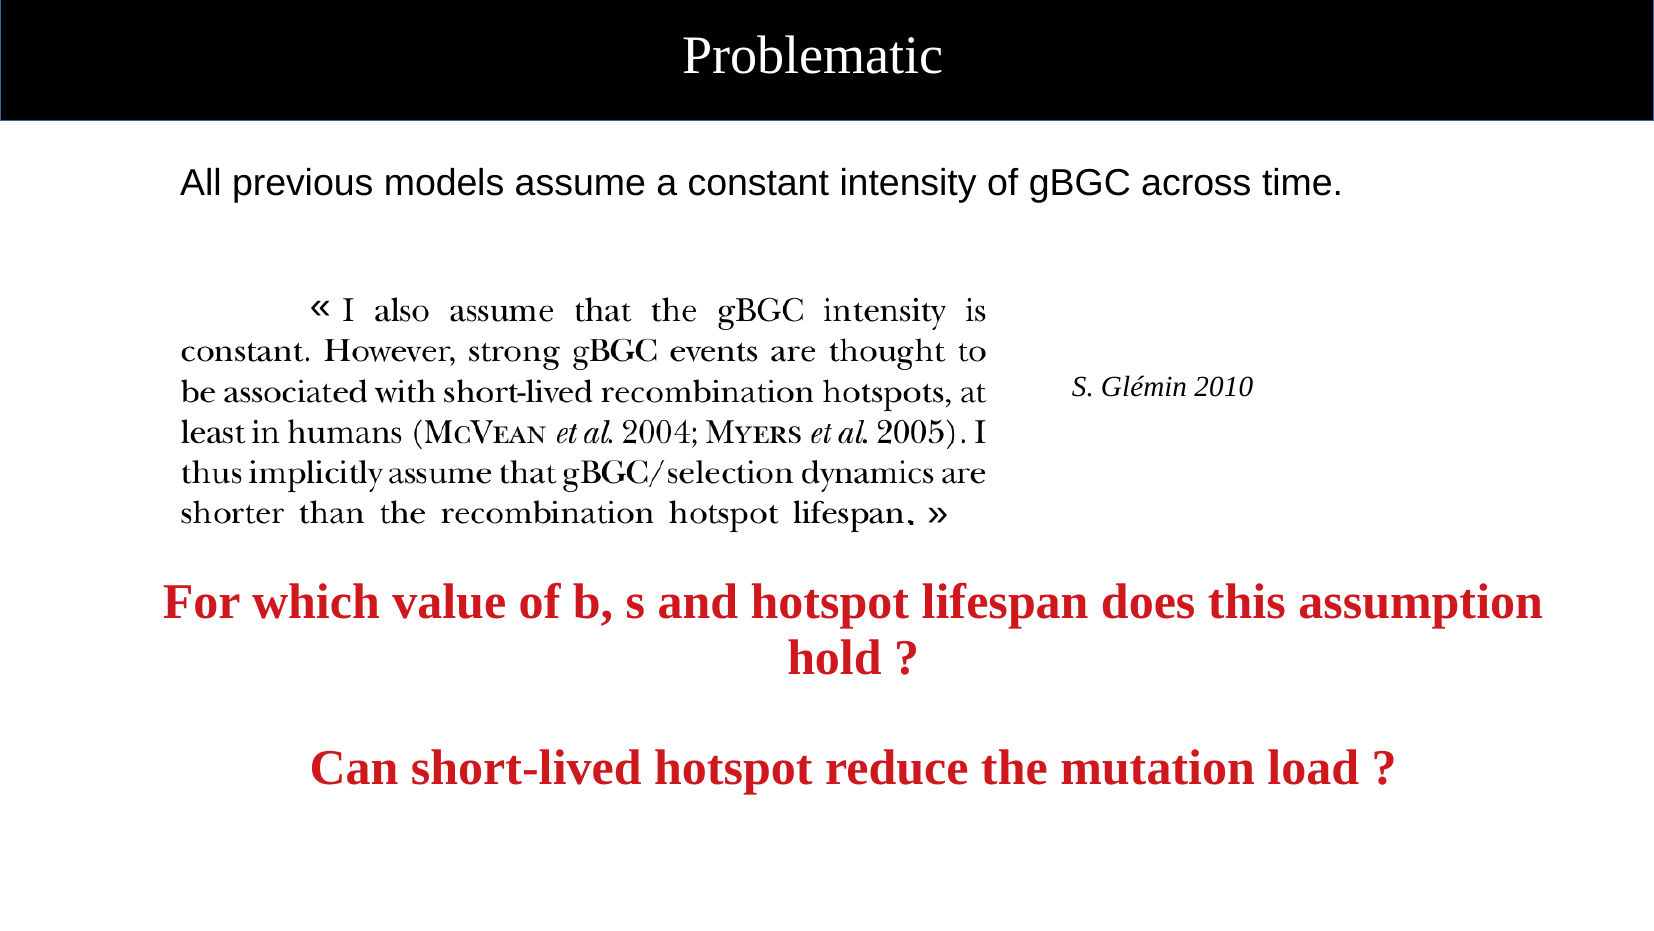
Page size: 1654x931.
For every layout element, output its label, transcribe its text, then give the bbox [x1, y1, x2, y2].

text_box [927, 496, 1004, 544]
text_box [0, 0, 1654, 121]
text_box For which value of b, s and hotspot lifespan does this assumption hold ? Can short-lived hotspot reduce the mutation load ? [147, 566, 1560, 914]
text_box S. Glémin 2010 [1057, 360, 1294, 408]
text_box . » [891, 484, 969, 541]
text_box Problematic [667, 17, 963, 93]
text_box « [295, 277, 354, 334]
picture [165, 288, 1004, 538]
text_box All previous models assume a constant intensity of gBGC across time. [165, 153, 1465, 210]
text_box [153, 289, 331, 337]
